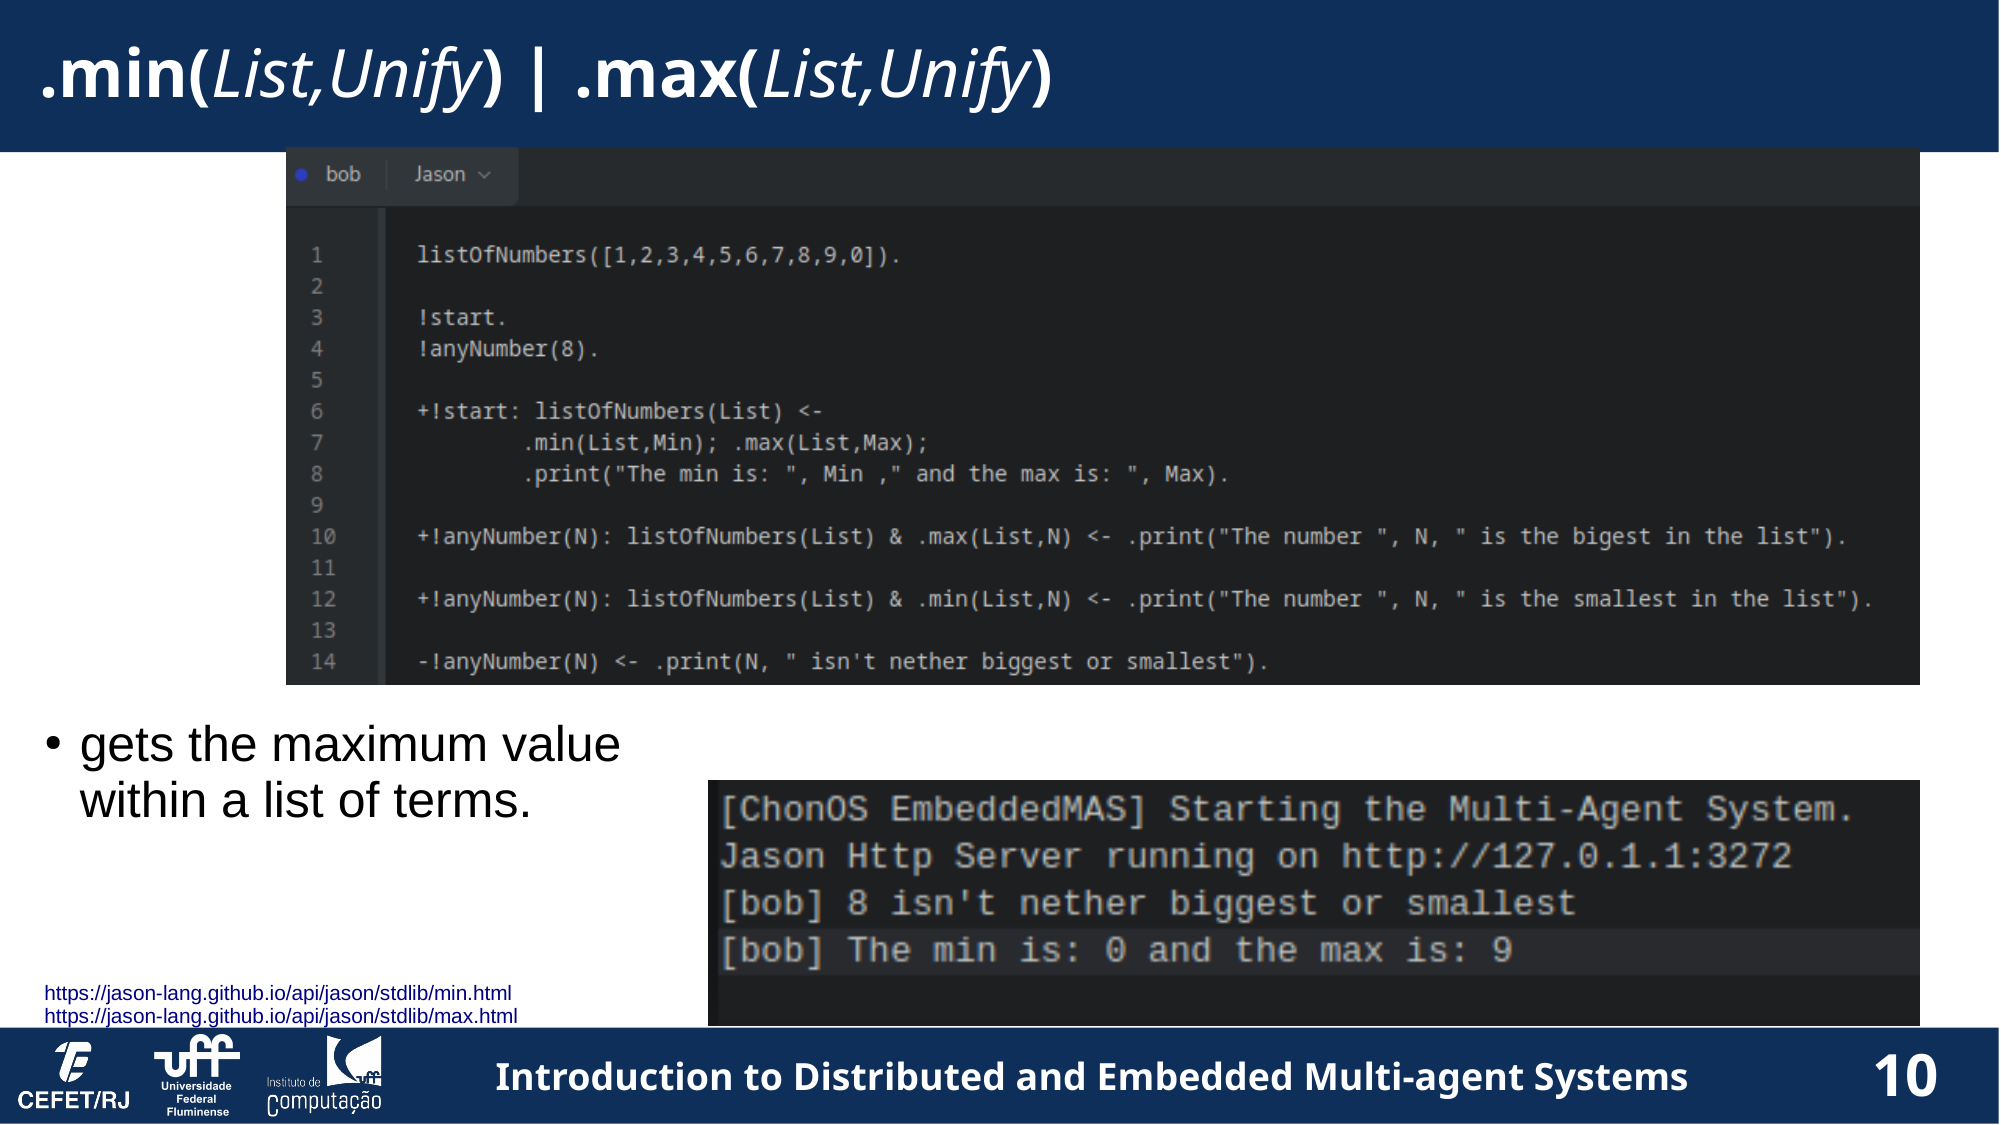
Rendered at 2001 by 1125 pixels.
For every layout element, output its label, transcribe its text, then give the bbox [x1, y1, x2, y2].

picture [153, 1036, 241, 1121]
picture [18, 1021, 129, 1125]
text_box .min(List,Unify) | .max(List,Unify) [25, 23, 1999, 119]
text_box https://jason-lang.github.io/api/jason/stdlib/min.html https://jason-lang.github.io/api/jason/stdlib/max.html [29, 974, 919, 1036]
picture [265, 1036, 383, 1117]
picture [286, 147, 1920, 685]
picture [708, 780, 1920, 1026]
text_box gets the maximum value within a list of terms. [29, 708, 650, 974]
